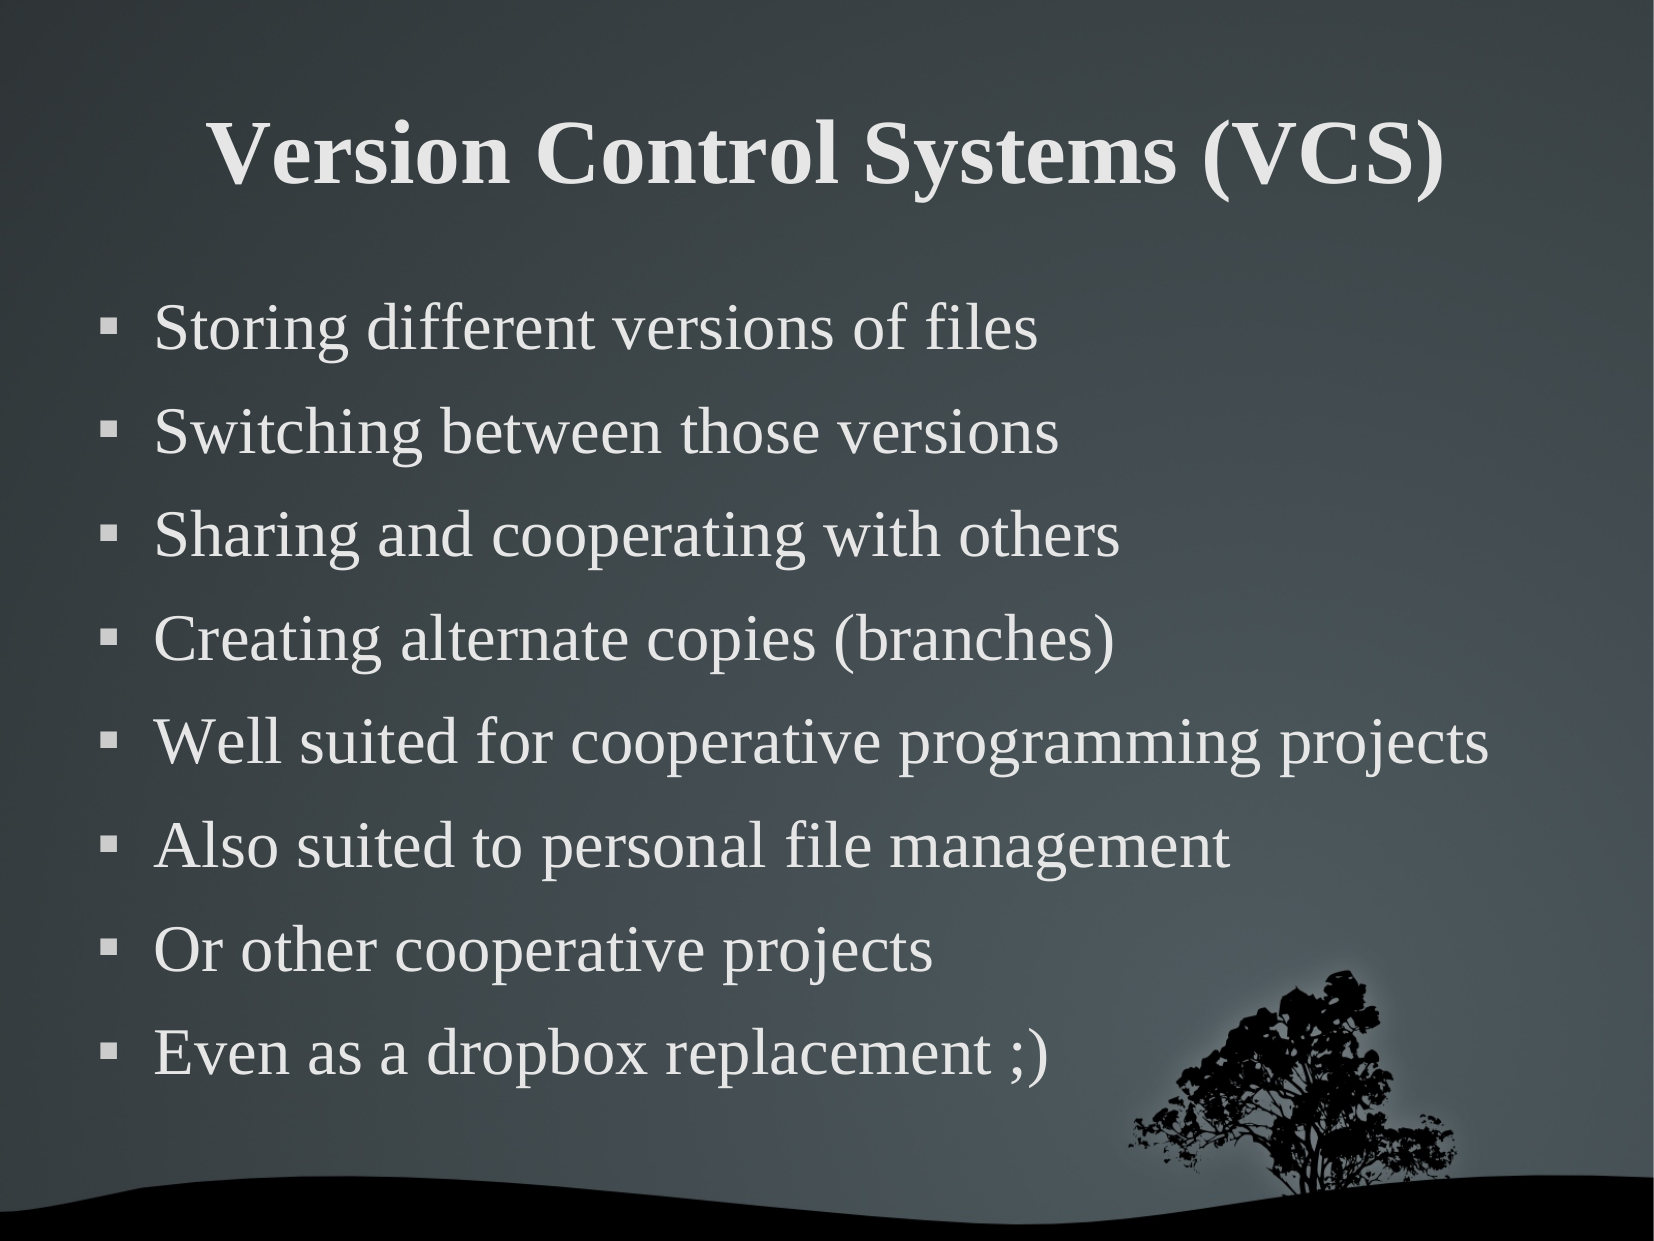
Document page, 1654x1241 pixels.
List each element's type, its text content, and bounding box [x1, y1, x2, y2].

list Storing different versions of files Switching between those versions Sharing and cooperating with others Creating alternate copies (branches) Well suited for cooperative programming projects Also suited to personal file management Or other cooperative projects Even as a dropbox replacement ;) [82, 290, 1571, 1144]
picture [0, 0, 1654, 1241]
title Version Control Systems (VCS) [82, 49, 1571, 257]
